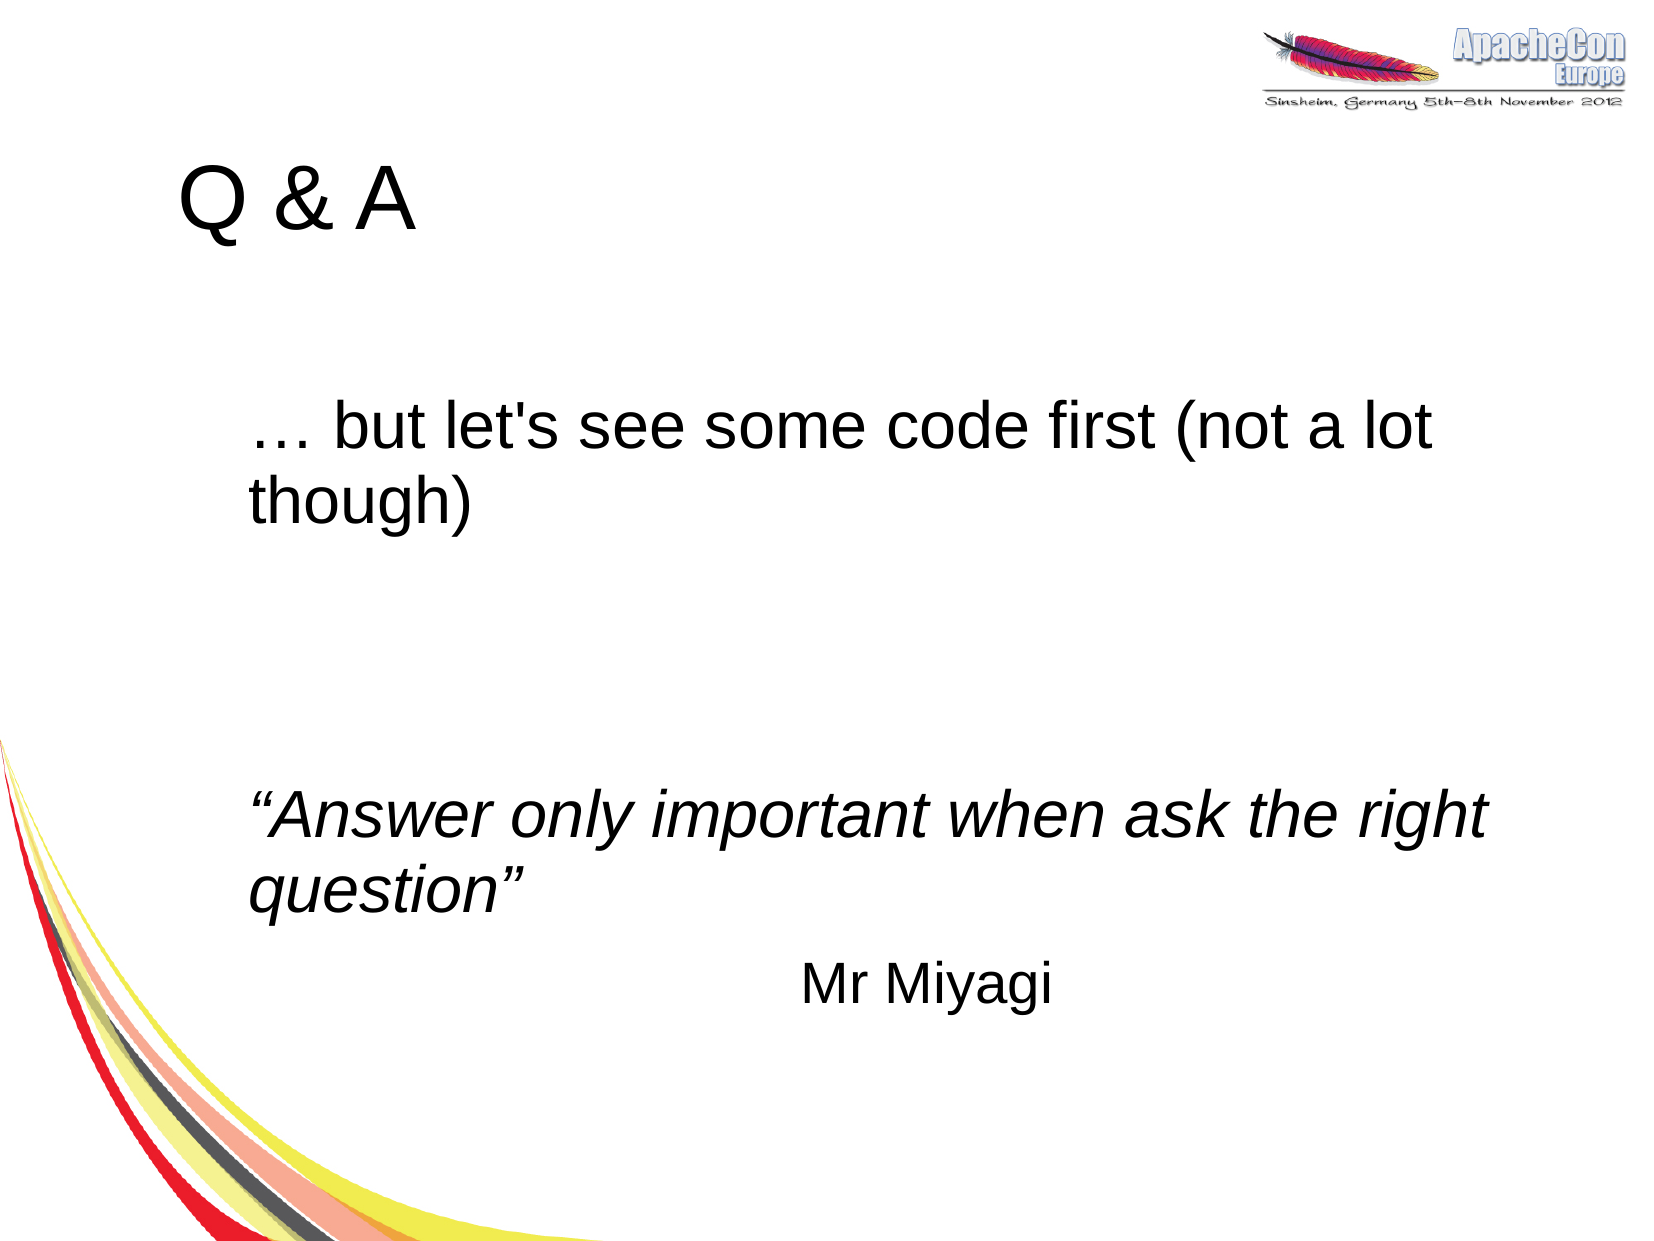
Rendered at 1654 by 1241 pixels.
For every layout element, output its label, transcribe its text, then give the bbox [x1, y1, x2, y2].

list … but let's see some code first (not a lot though) “Answer only important when ask the right question” Mr Miyagi [177, 283, 1536, 1016]
title Q & A [177, 146, 1536, 250]
picture [0, 0, 1654, 1241]
